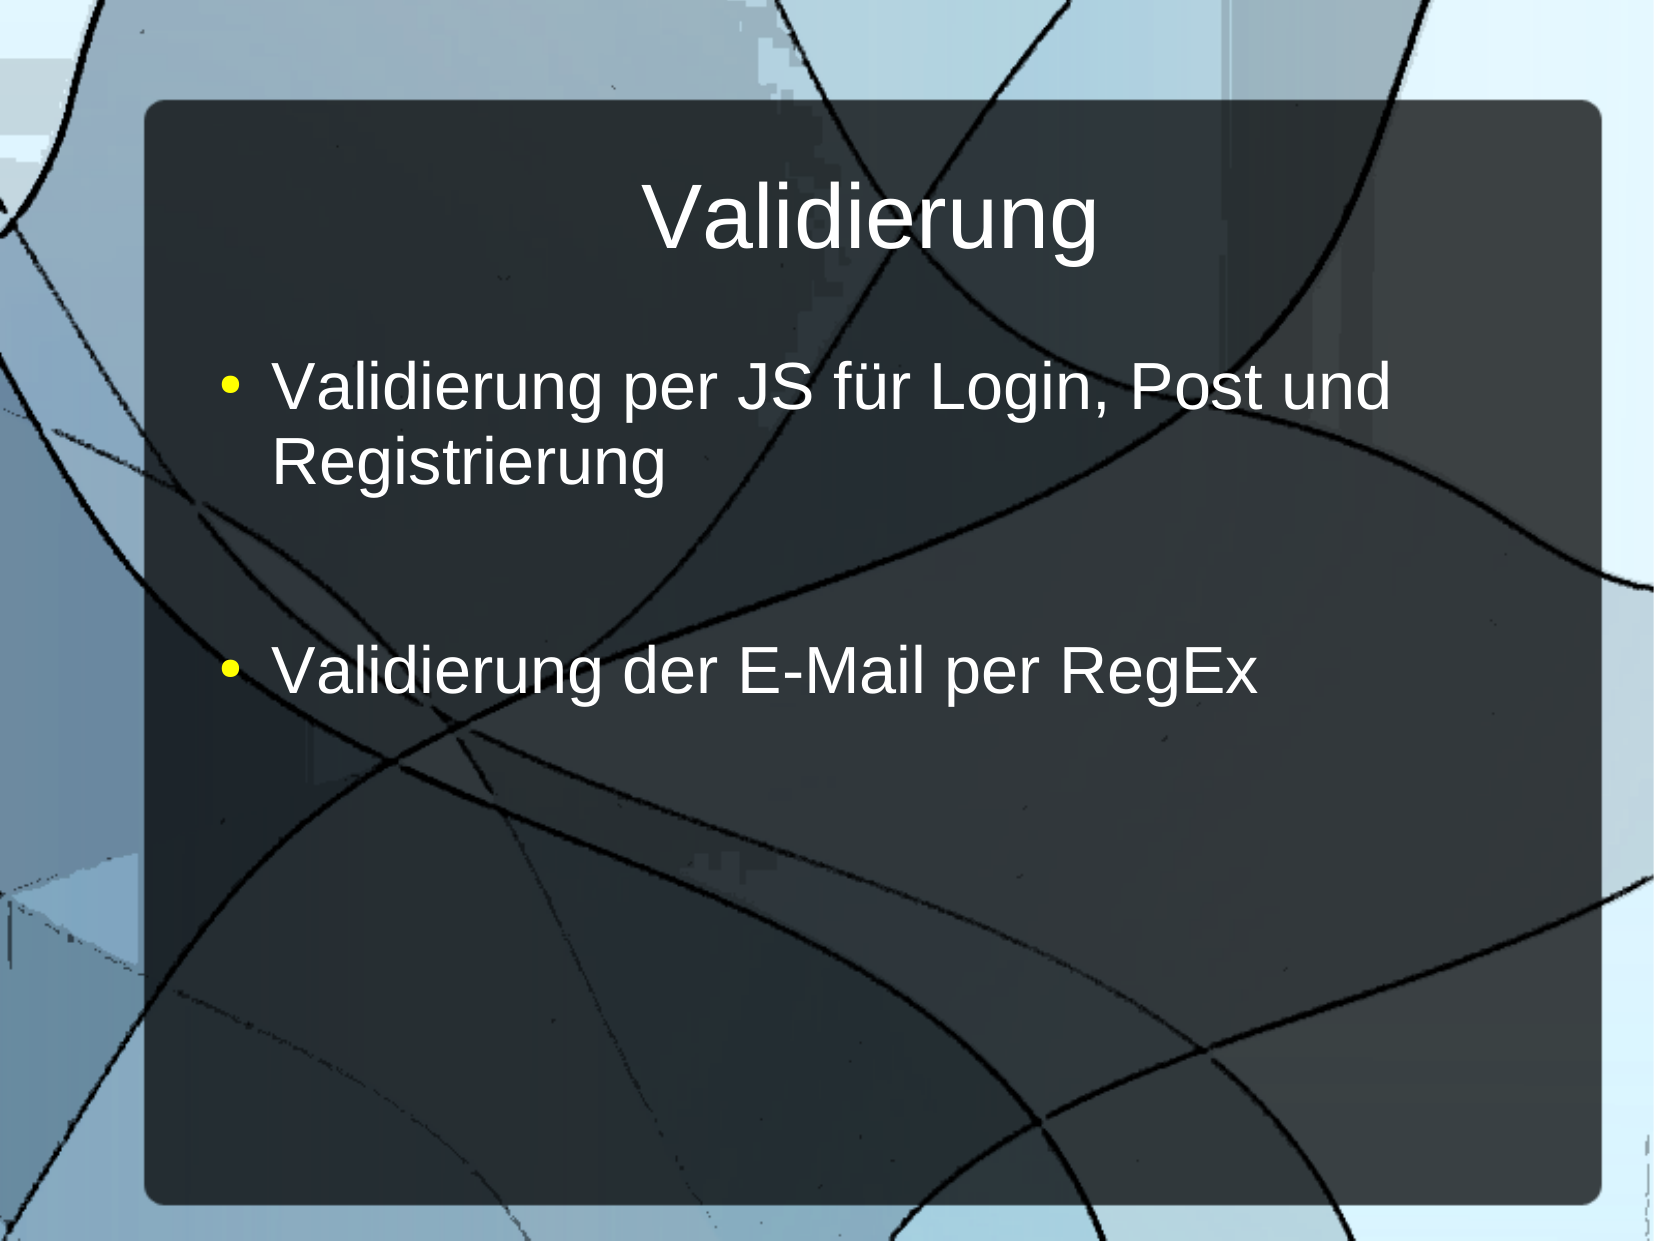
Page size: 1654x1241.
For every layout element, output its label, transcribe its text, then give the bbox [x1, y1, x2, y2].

list Validierung per JS für Login, Post und Registrierung Validierung der E-Mail per RegEx [200, 349, 1565, 1034]
title Validierung [159, 108, 1583, 325]
picture [0, 0, 1654, 1241]
